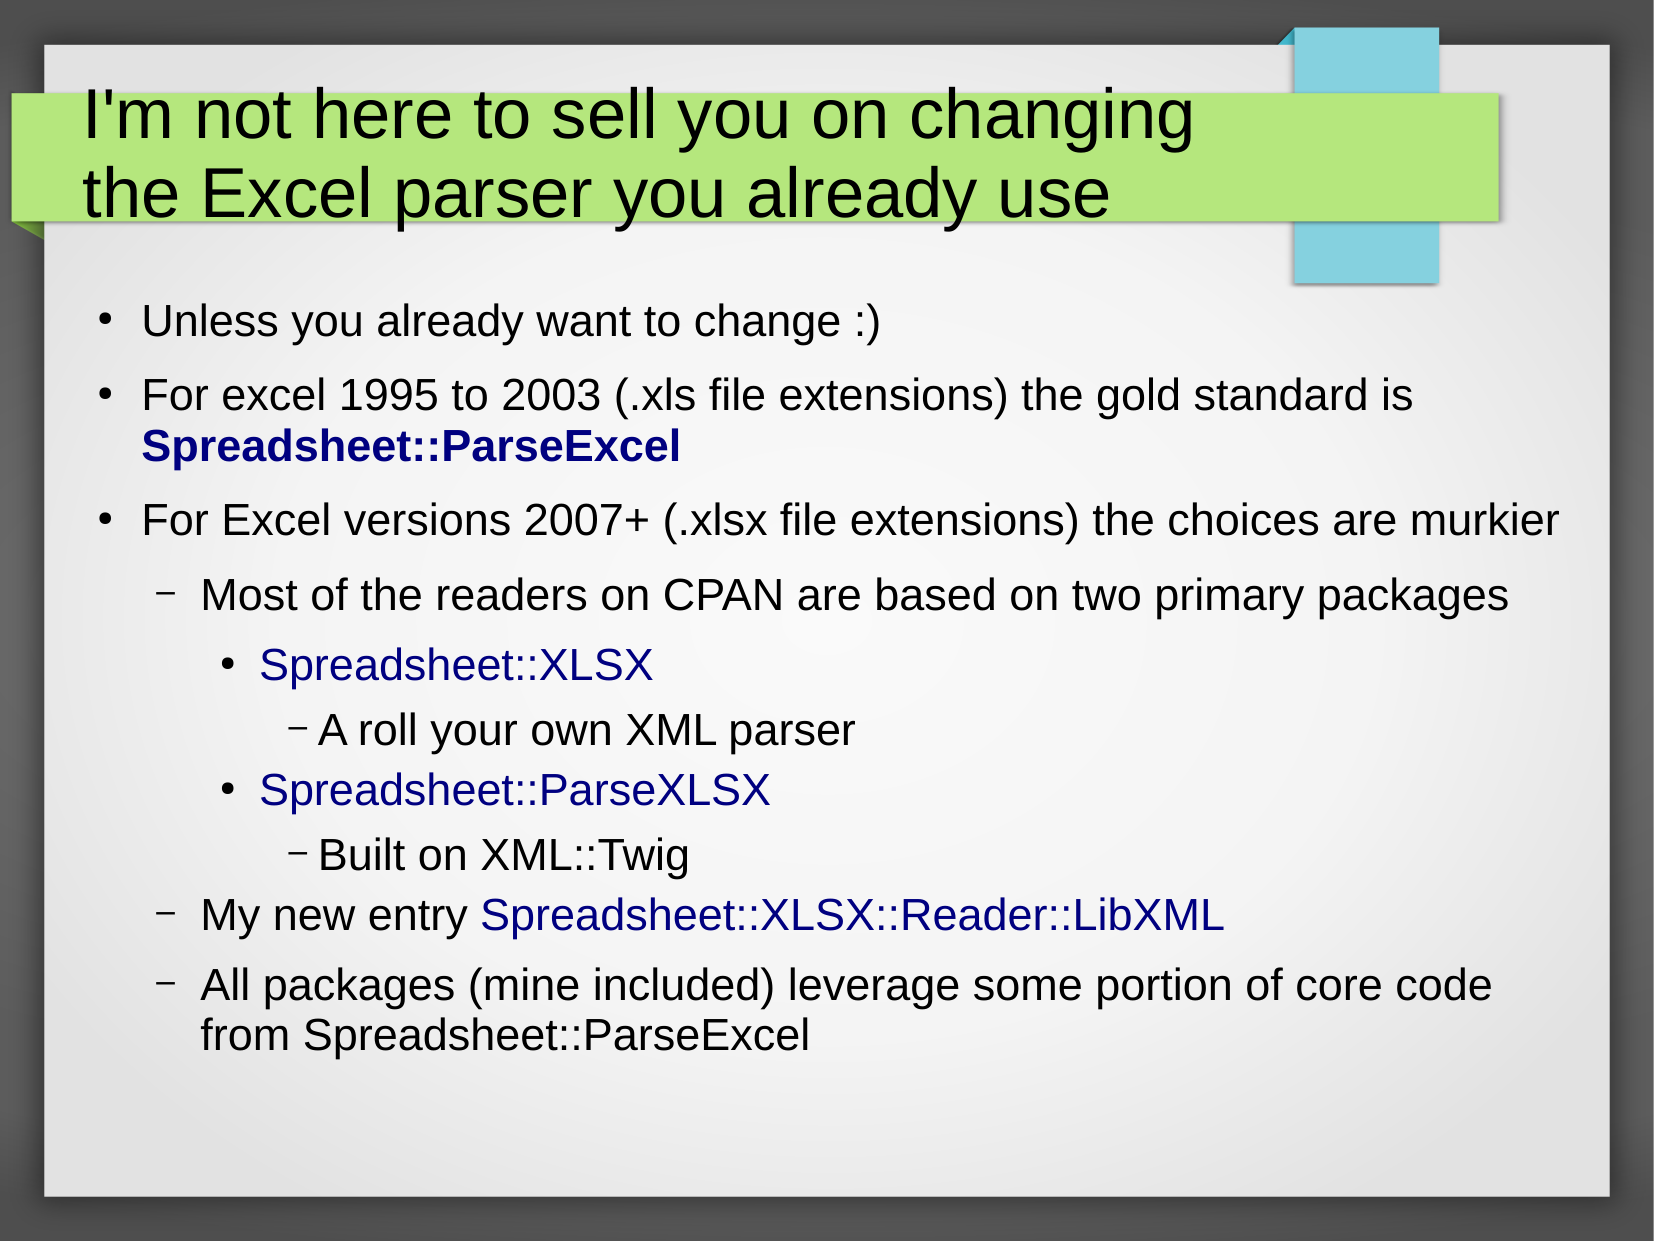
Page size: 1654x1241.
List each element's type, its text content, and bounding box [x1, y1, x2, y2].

picture [0, 0, 1654, 1241]
title I'm not here to sell you on changing the Excel parser you already use [82, 74, 1264, 233]
list Unless you already want to change :) For excel 1995 to 2003 (.xls file extensions) the gold standard is Spreadsheet::ParseExcel For Excel versions 2007+ (.xlsx file extensions) the choices are murkier Most of the readers on CPAN are based on two primary packages Spreadsheet::XLSX A roll your own XML parser Spreadsheet::ParseXLSX Built on XML::Twig My new entry Spreadsheet::XLSX::Reader::LibXML All packages (mine included) leverage some portion of core code from Spreadsheet::ParseExcel [82, 295, 1571, 1096]
